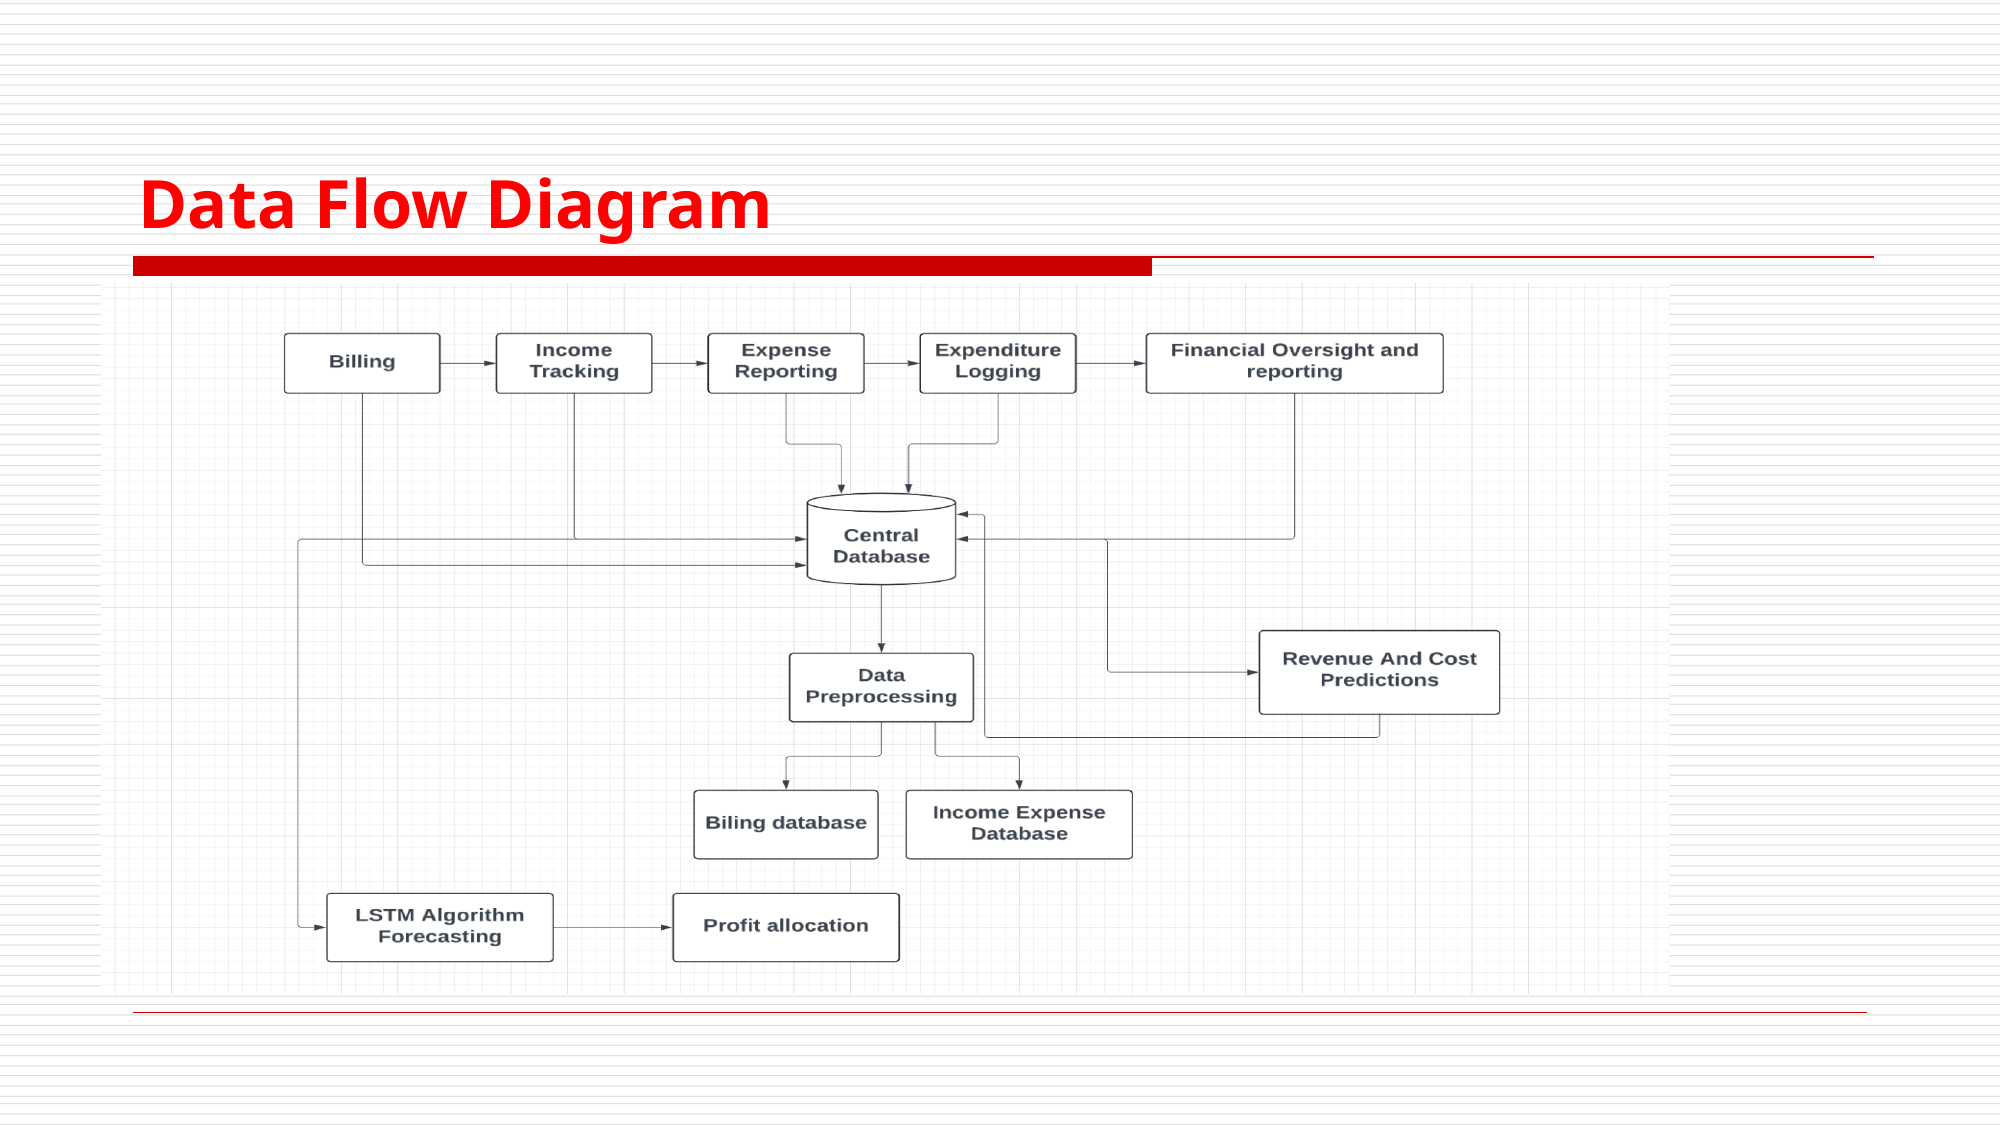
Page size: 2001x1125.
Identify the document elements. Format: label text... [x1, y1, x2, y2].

picture [0, 0, 2000, 1125]
title Data Flow Diagram [138, 162, 1862, 351]
